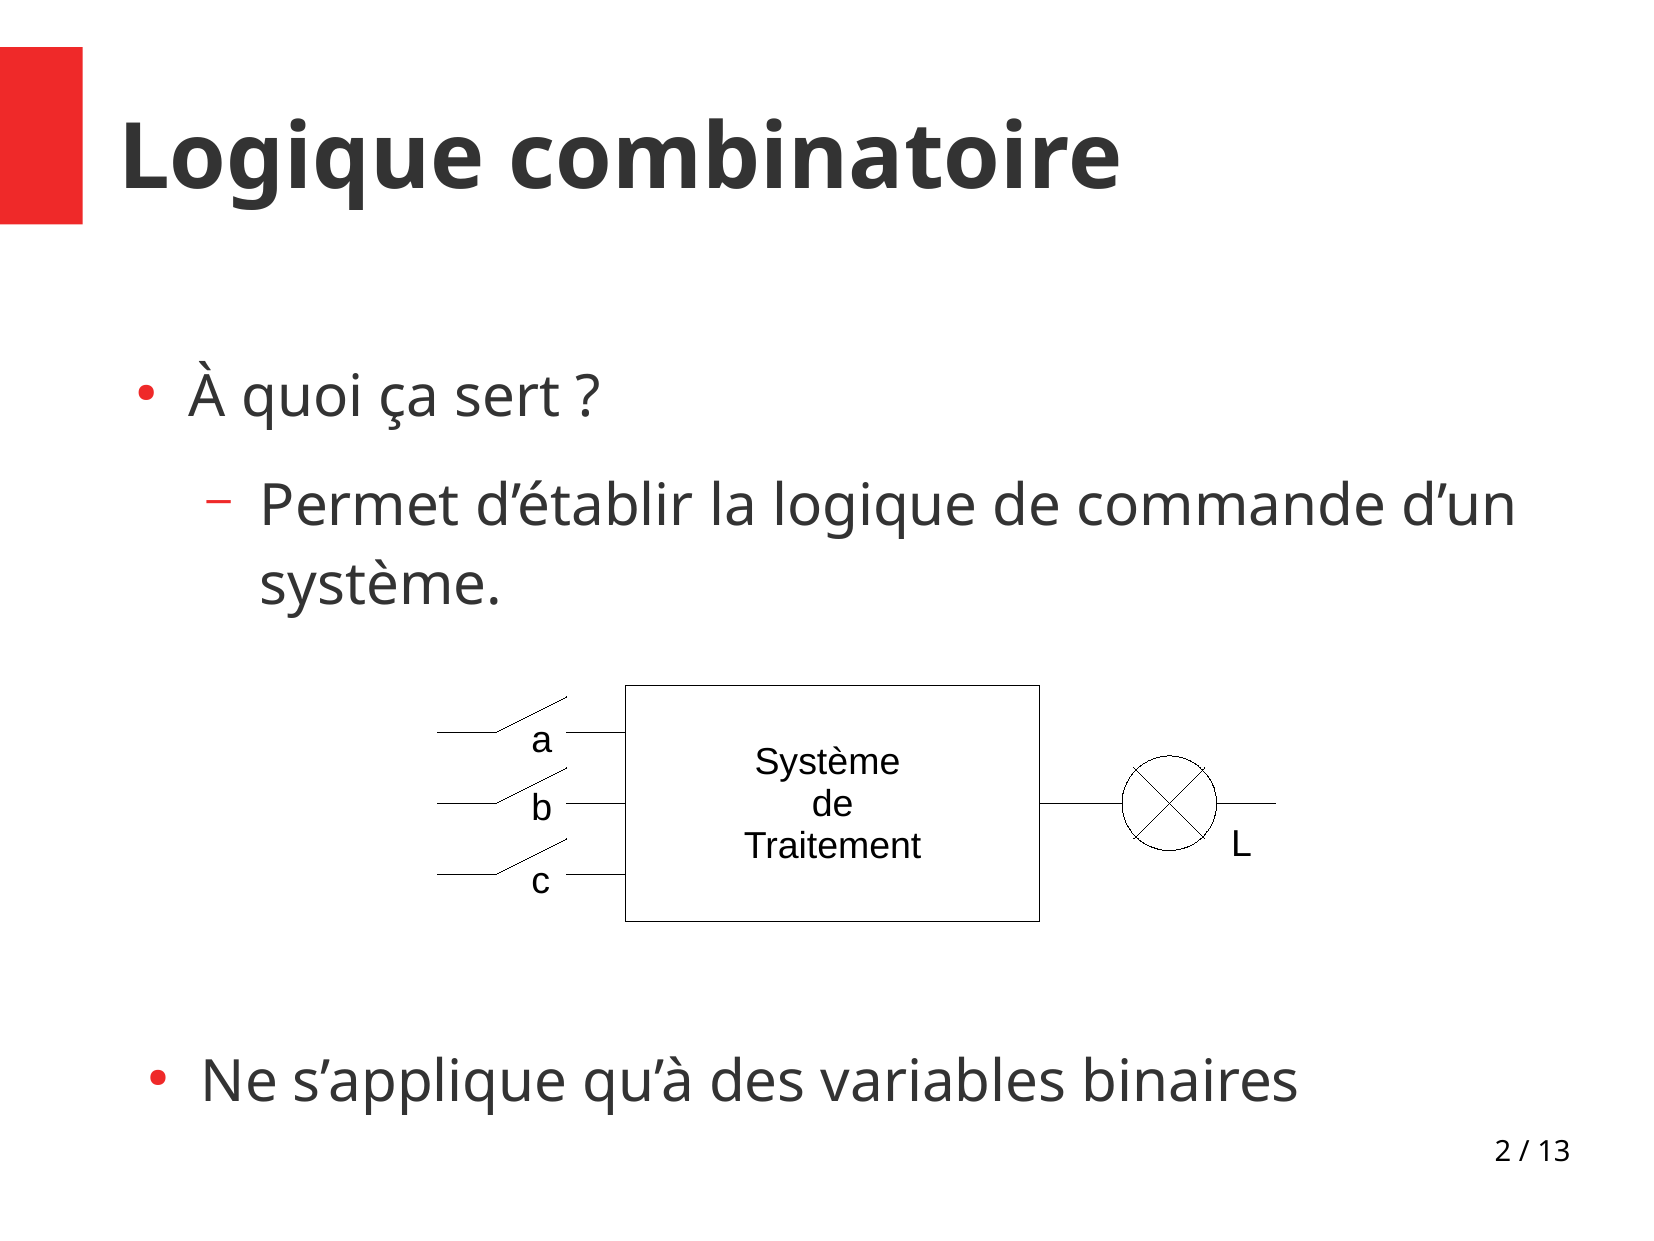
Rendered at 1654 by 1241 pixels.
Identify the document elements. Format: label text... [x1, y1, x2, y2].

text_box a [516, 710, 567, 768]
text_box L [1216, 814, 1300, 872]
list À quoi ça sert ? Permet d’établir la logique de commande d’un système. [118, 354, 1536, 615]
text_box b [516, 779, 567, 837]
list Ne s’applique qu’à des variables binaires [129, 1039, 1548, 1241]
title Logique combinatoire [118, 49, 1571, 257]
text_box c [516, 852, 565, 910]
text_box Système de Traitement [625, 685, 1040, 922]
